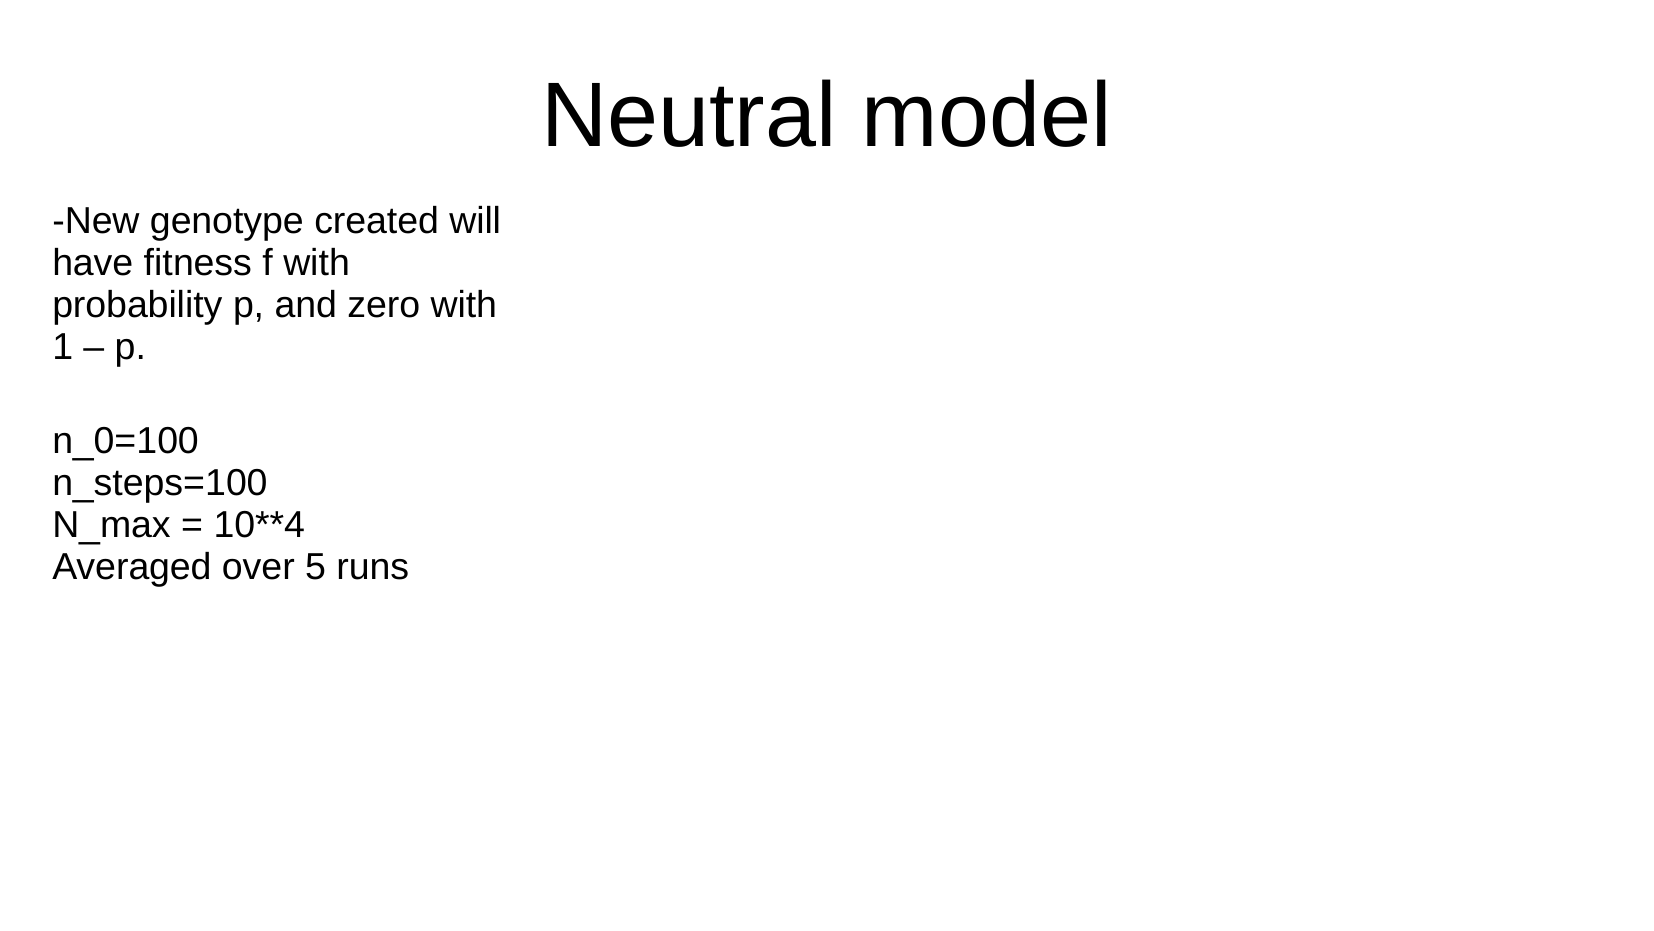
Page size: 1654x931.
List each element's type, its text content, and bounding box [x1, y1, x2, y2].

title Neutral model [82, 37, 1571, 193]
text_box -New genotype created will have fitness f with probability p, and zero with 1 – p. [37, 192, 526, 376]
text_box n_0=100 n_steps=100 N_max = 10**4 Averaged over 5 runs [37, 412, 526, 596]
